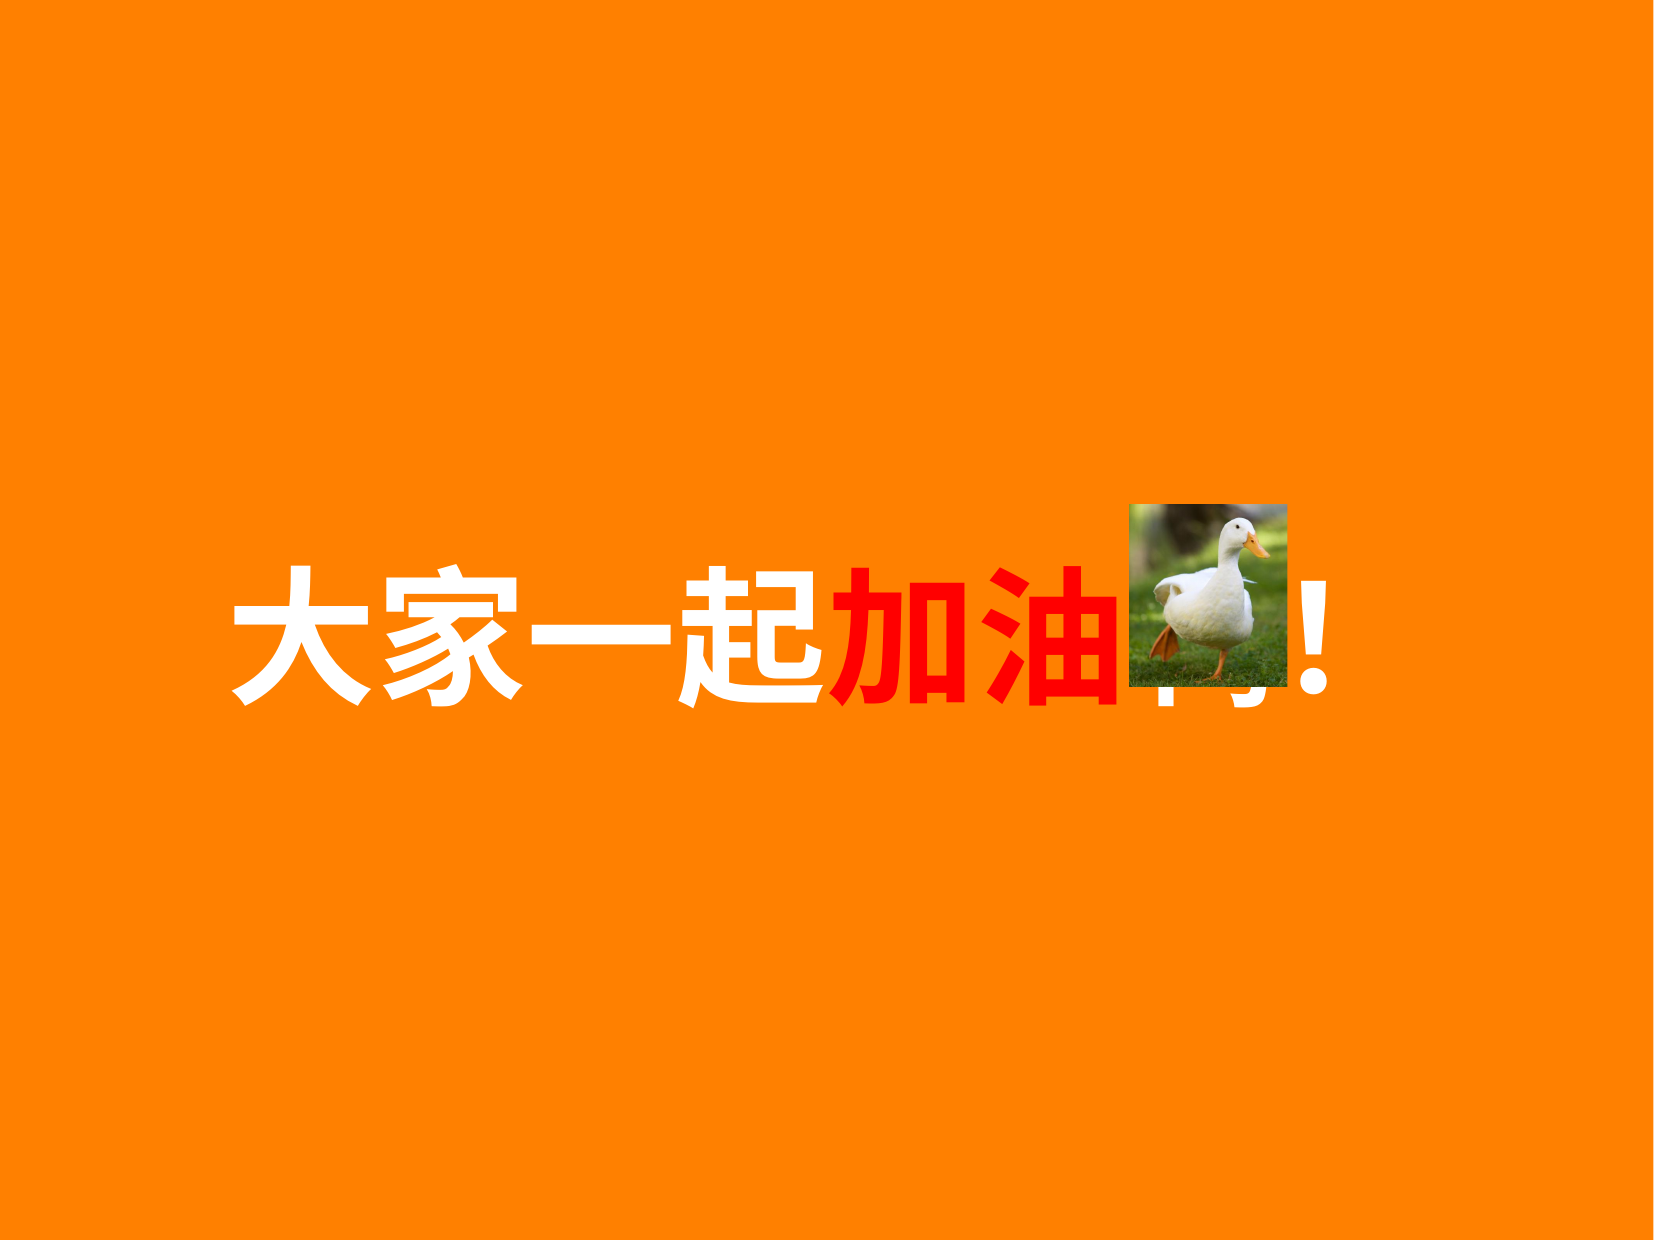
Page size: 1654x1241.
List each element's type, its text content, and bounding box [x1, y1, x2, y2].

subtitle 大家一起加油鸭！ [1288, 519, 1433, 662]
subtitle 大家一起加油鸭！ [221, 519, 1129, 662]
picture [1129, 504, 1288, 687]
